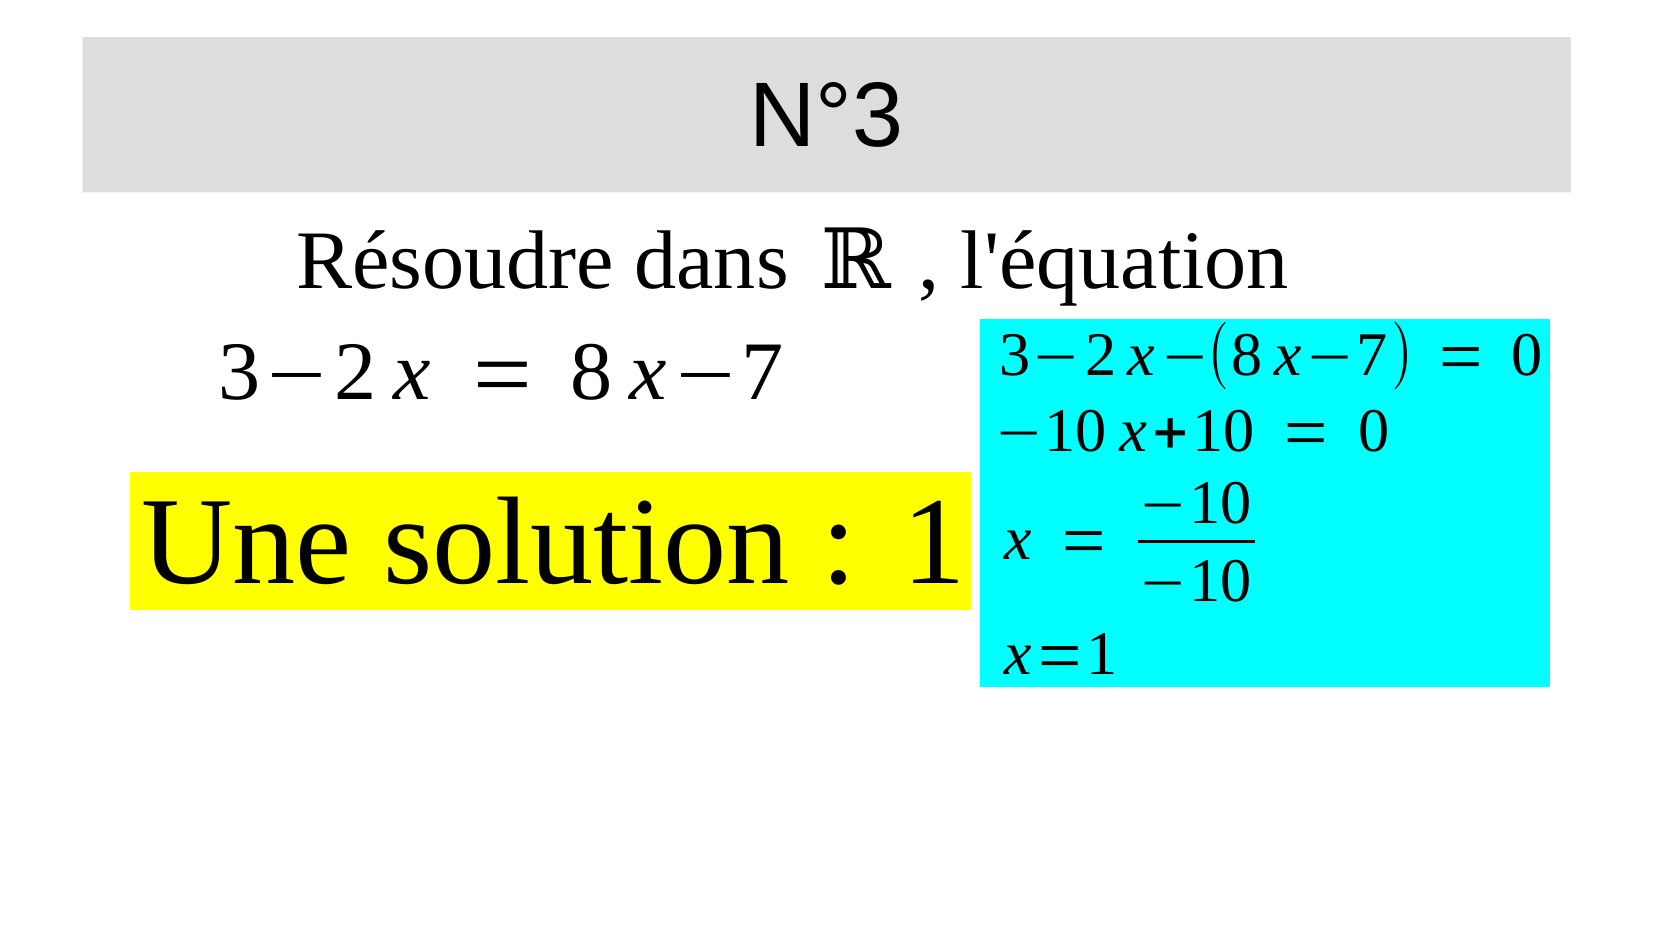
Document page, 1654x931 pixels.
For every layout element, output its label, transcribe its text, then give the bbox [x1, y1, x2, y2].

title N°3 [82, 37, 1571, 193]
chart [288, 214, 1300, 308]
chart [980, 318, 1551, 688]
chart [129, 472, 971, 611]
chart [212, 325, 790, 418]
